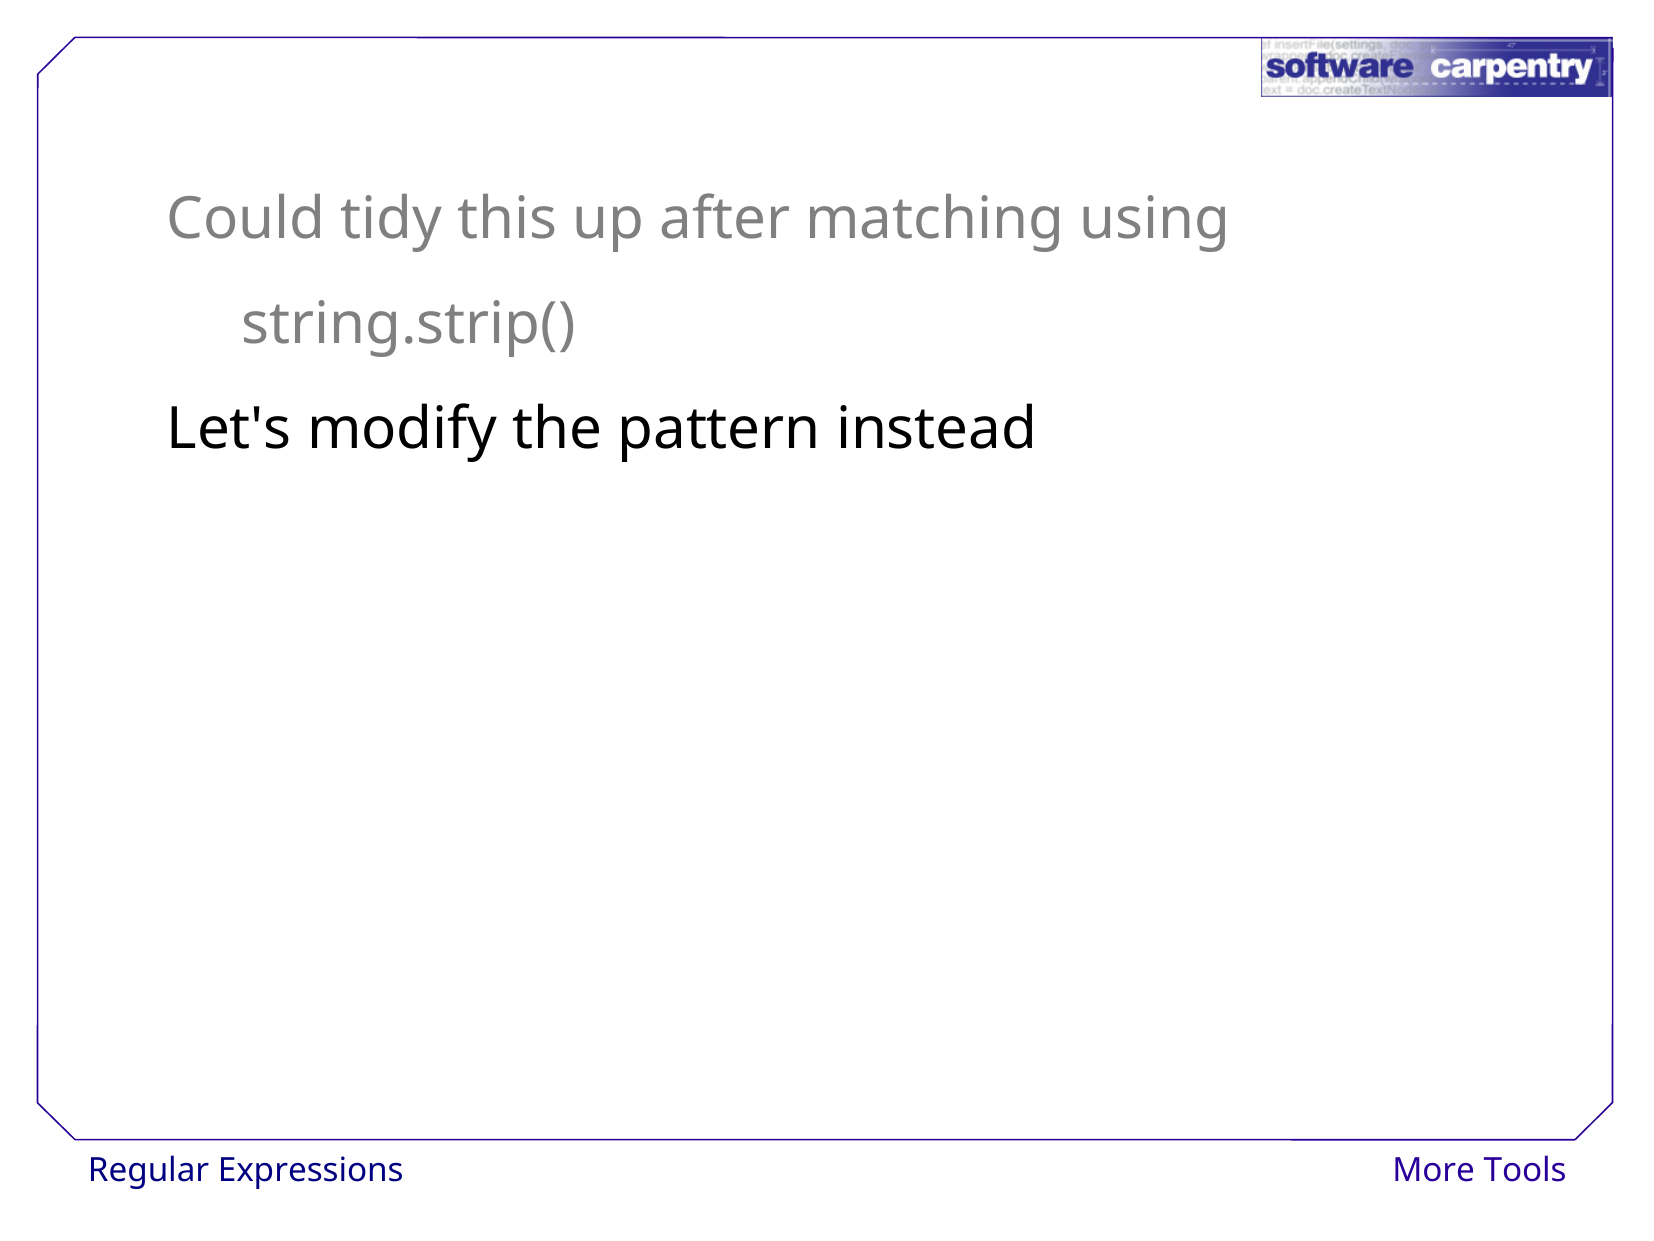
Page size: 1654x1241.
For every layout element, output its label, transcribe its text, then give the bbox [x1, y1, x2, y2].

text_box Could tidy this up after matching using string.strip() Let's modify the pattern instead [151, 138, 1530, 469]
picture [1261, 39, 1613, 97]
